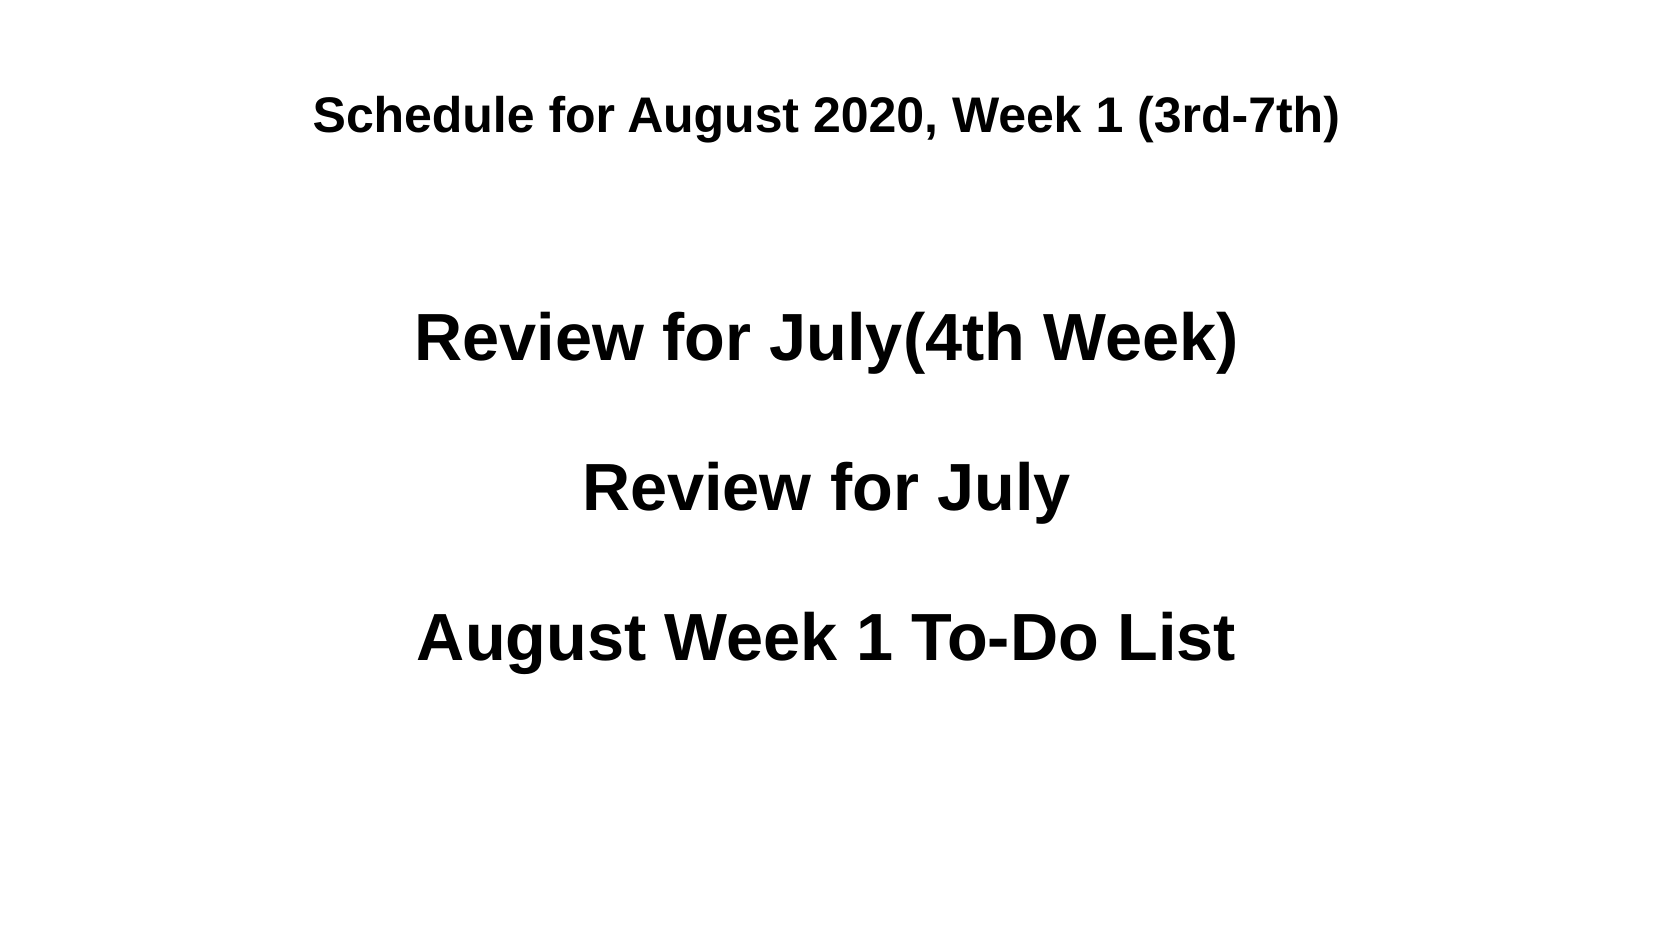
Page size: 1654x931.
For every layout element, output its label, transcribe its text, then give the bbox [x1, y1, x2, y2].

title Schedule for August 2020, Week 1 (3rd-7th) [82, 37, 1571, 193]
subtitle Review for July(4th Week) Review for July August Week 1 To-Do List [82, 217, 1571, 758]
